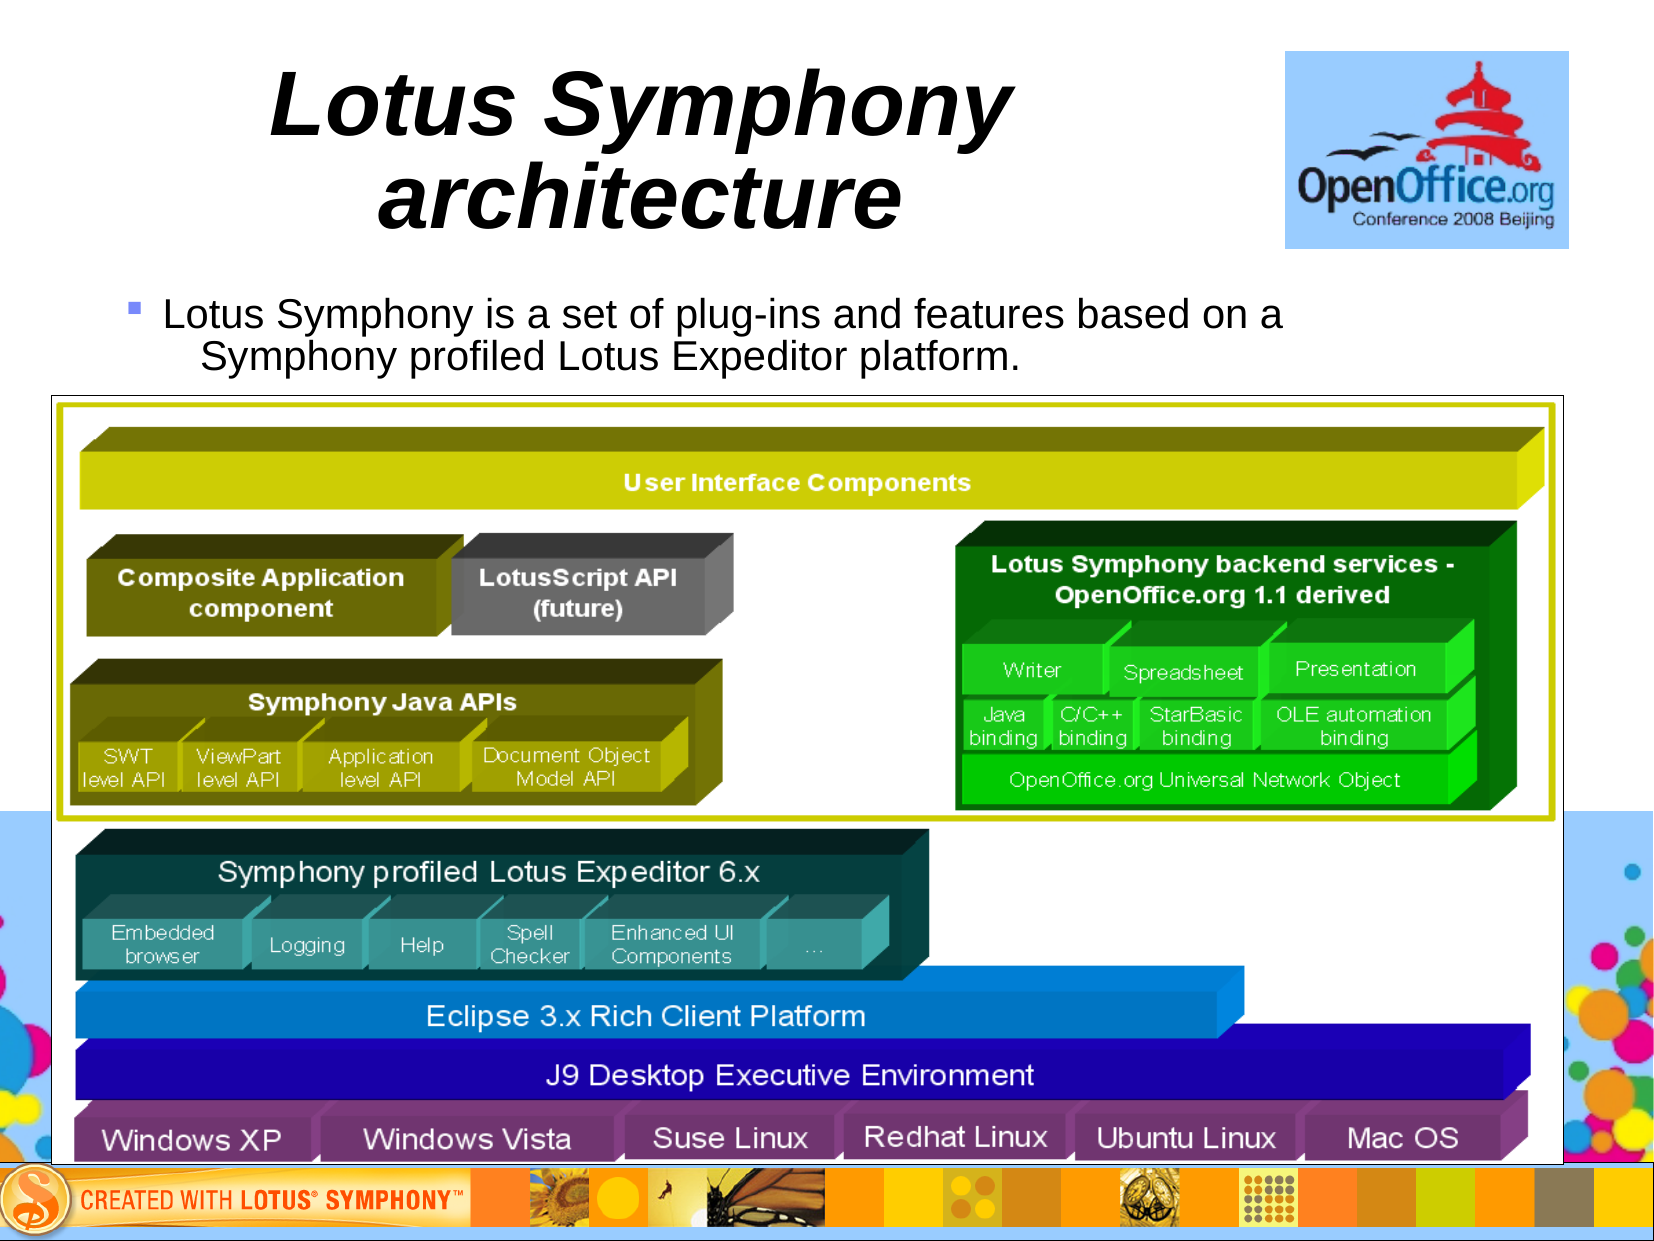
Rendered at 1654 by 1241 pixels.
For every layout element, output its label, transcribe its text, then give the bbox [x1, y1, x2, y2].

list Lotus Symphony is a set of plug-ins and features based on a Symphony profiled Lotus Expeditor platform. [124, 294, 1401, 395]
title Lotus Symphony architecture [71, 49, 1212, 260]
picture [1285, 51, 1569, 250]
picture [0, 395, 1654, 1240]
